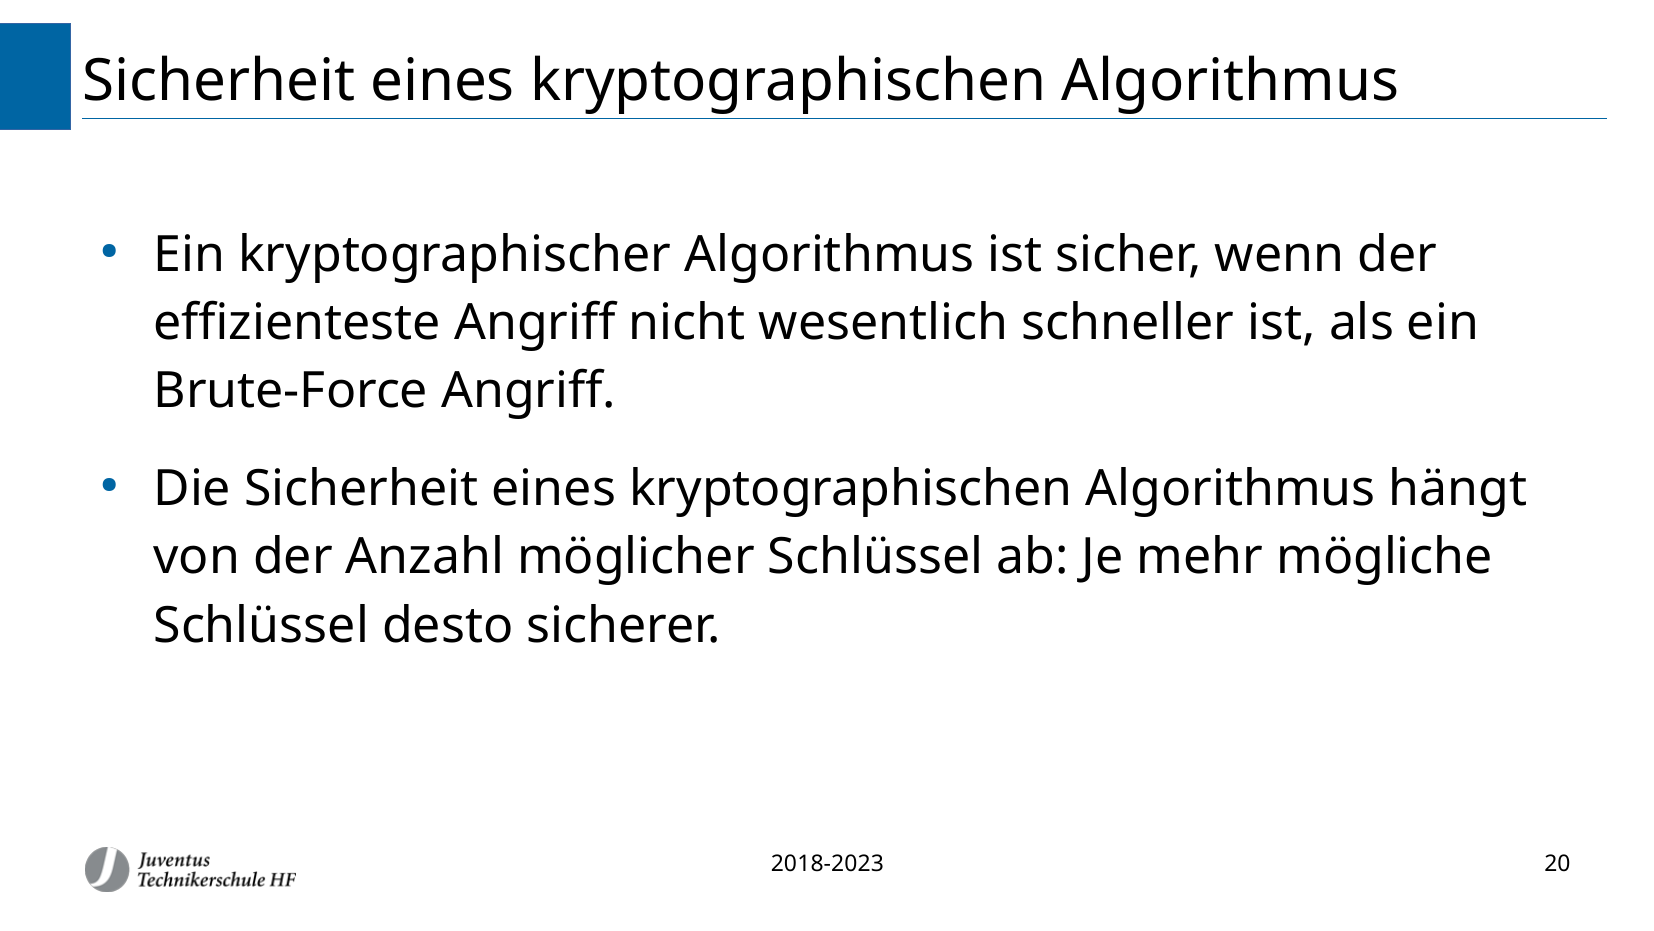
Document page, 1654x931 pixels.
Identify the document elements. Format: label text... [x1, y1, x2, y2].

list Ein kryptographischer Algorithmus ist sicher, wenn der effizienteste Angriff nicht wesentlich schneller ist, als ein Brute-Force Angriff. Die Sicherheit eines kryptographischen Algorithmus hängt von der Anzahl möglicher Schlüssel ab: Je mehr mögliche Schlüssel desto sicherer. [82, 217, 1571, 758]
title Sicherheit eines kryptographischen Algorithmus [82, 37, 1571, 119]
picture [85, 847, 296, 892]
